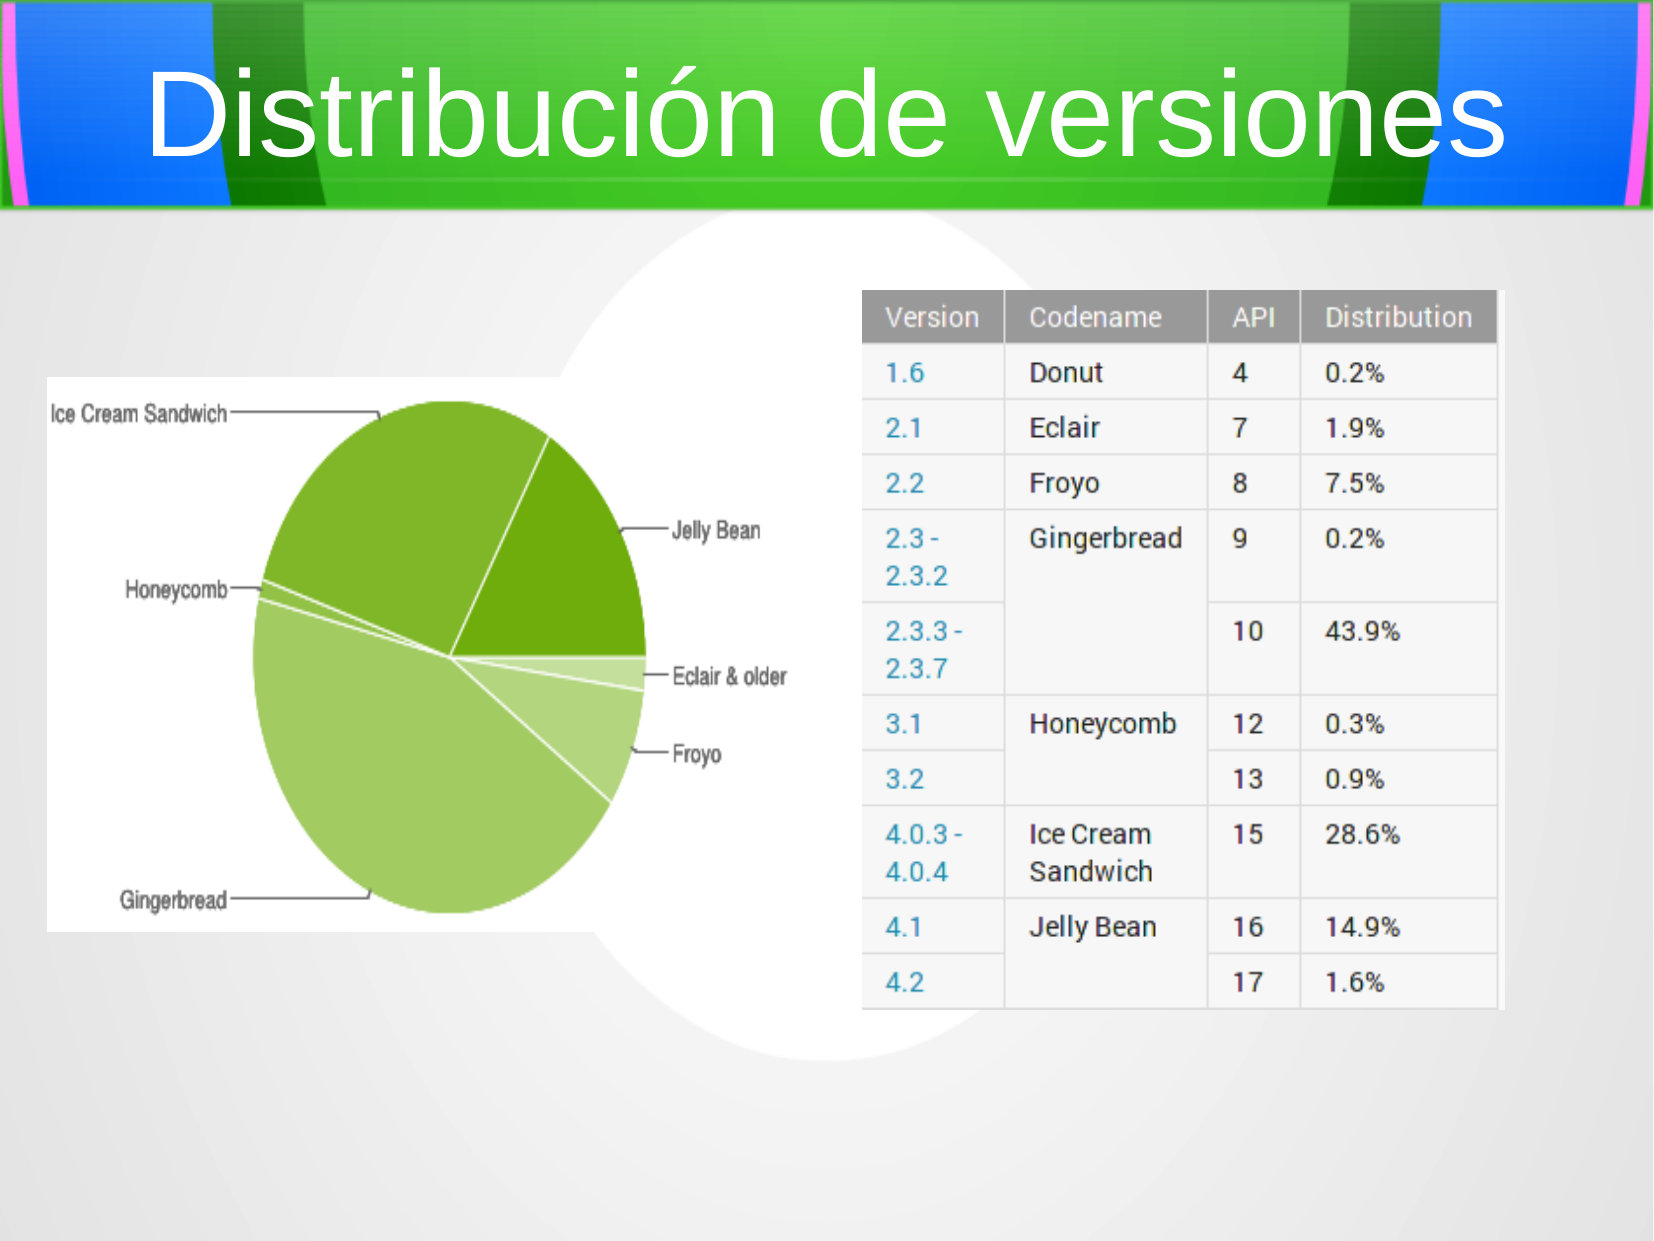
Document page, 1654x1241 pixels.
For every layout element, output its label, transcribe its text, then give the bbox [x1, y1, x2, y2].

title Distribución de versiones [82, 45, 1571, 183]
picture [0, 0, 1654, 1241]
